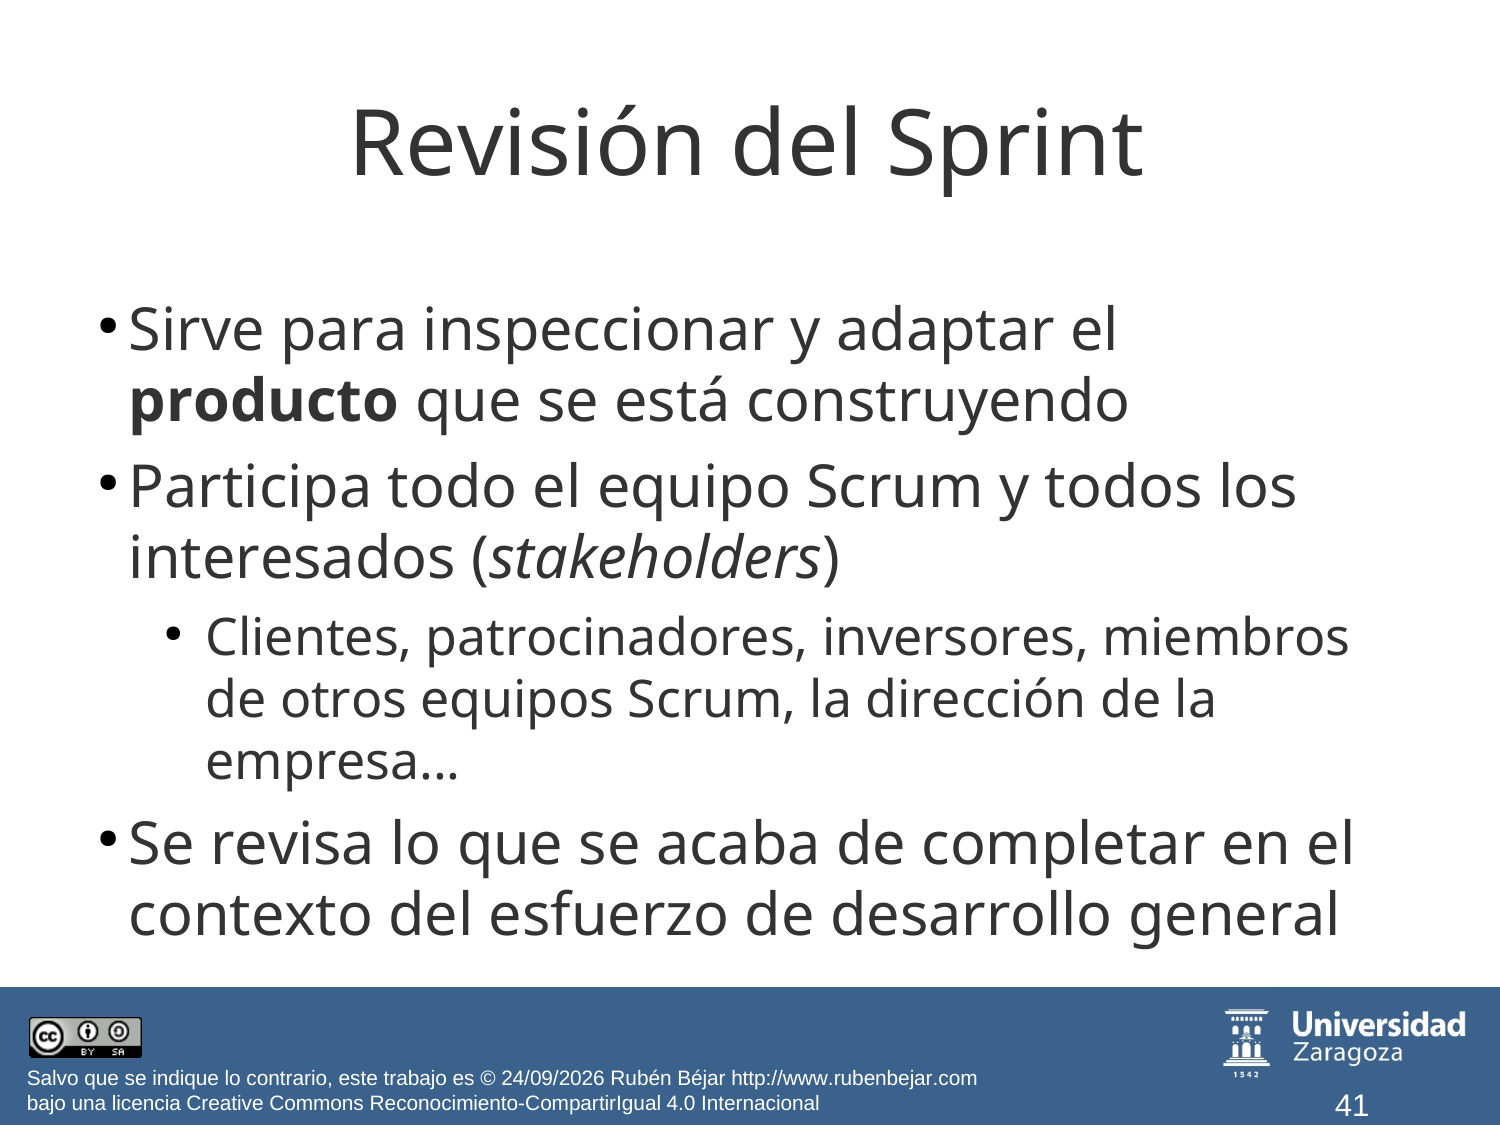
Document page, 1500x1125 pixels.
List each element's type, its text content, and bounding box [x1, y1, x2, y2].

list Sirve para inspeccionar y adaptar el producto que se está construyendo Participa todo el equipo Scrum y todos los interesados (stakeholders) Clientes, patrocinadores, inversores, miembros de otros equipos Scrum, la dirección de la empresa... Se revisa lo que se acaba de completar en el contexto del esfuerzo de desarrollo general [82, 283, 1418, 957]
picture [0, 987, 1500, 1125]
title Revisión del Sprint [74, 21, 1420, 257]
